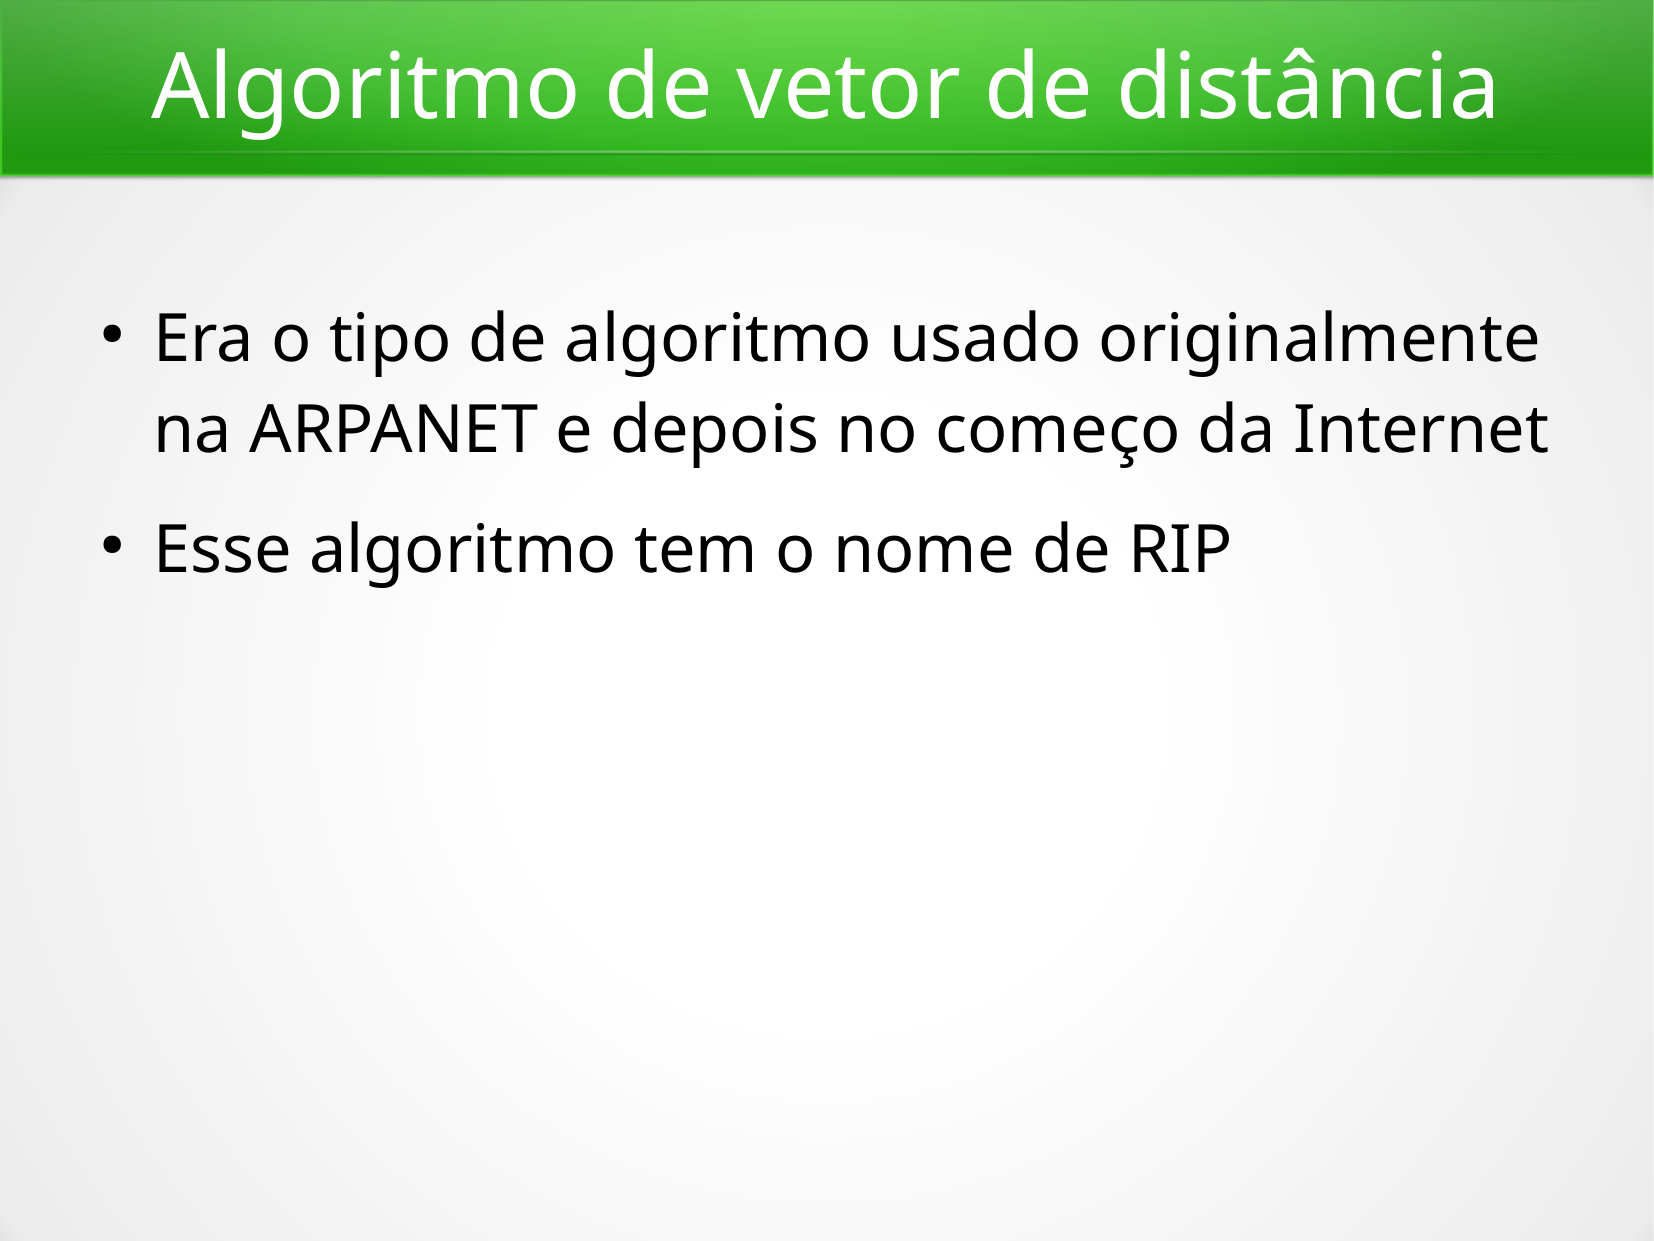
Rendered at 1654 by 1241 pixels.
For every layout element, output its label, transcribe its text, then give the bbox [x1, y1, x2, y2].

title Algoritmo de vetor de distância [82, 11, 1571, 154]
list Era o tipo de algoritmo usado originalmente na ARPANET e depois no começo da Internet Esse algoritmo tem o nome de RIP [82, 290, 1571, 1010]
picture [0, 0, 1654, 1241]
